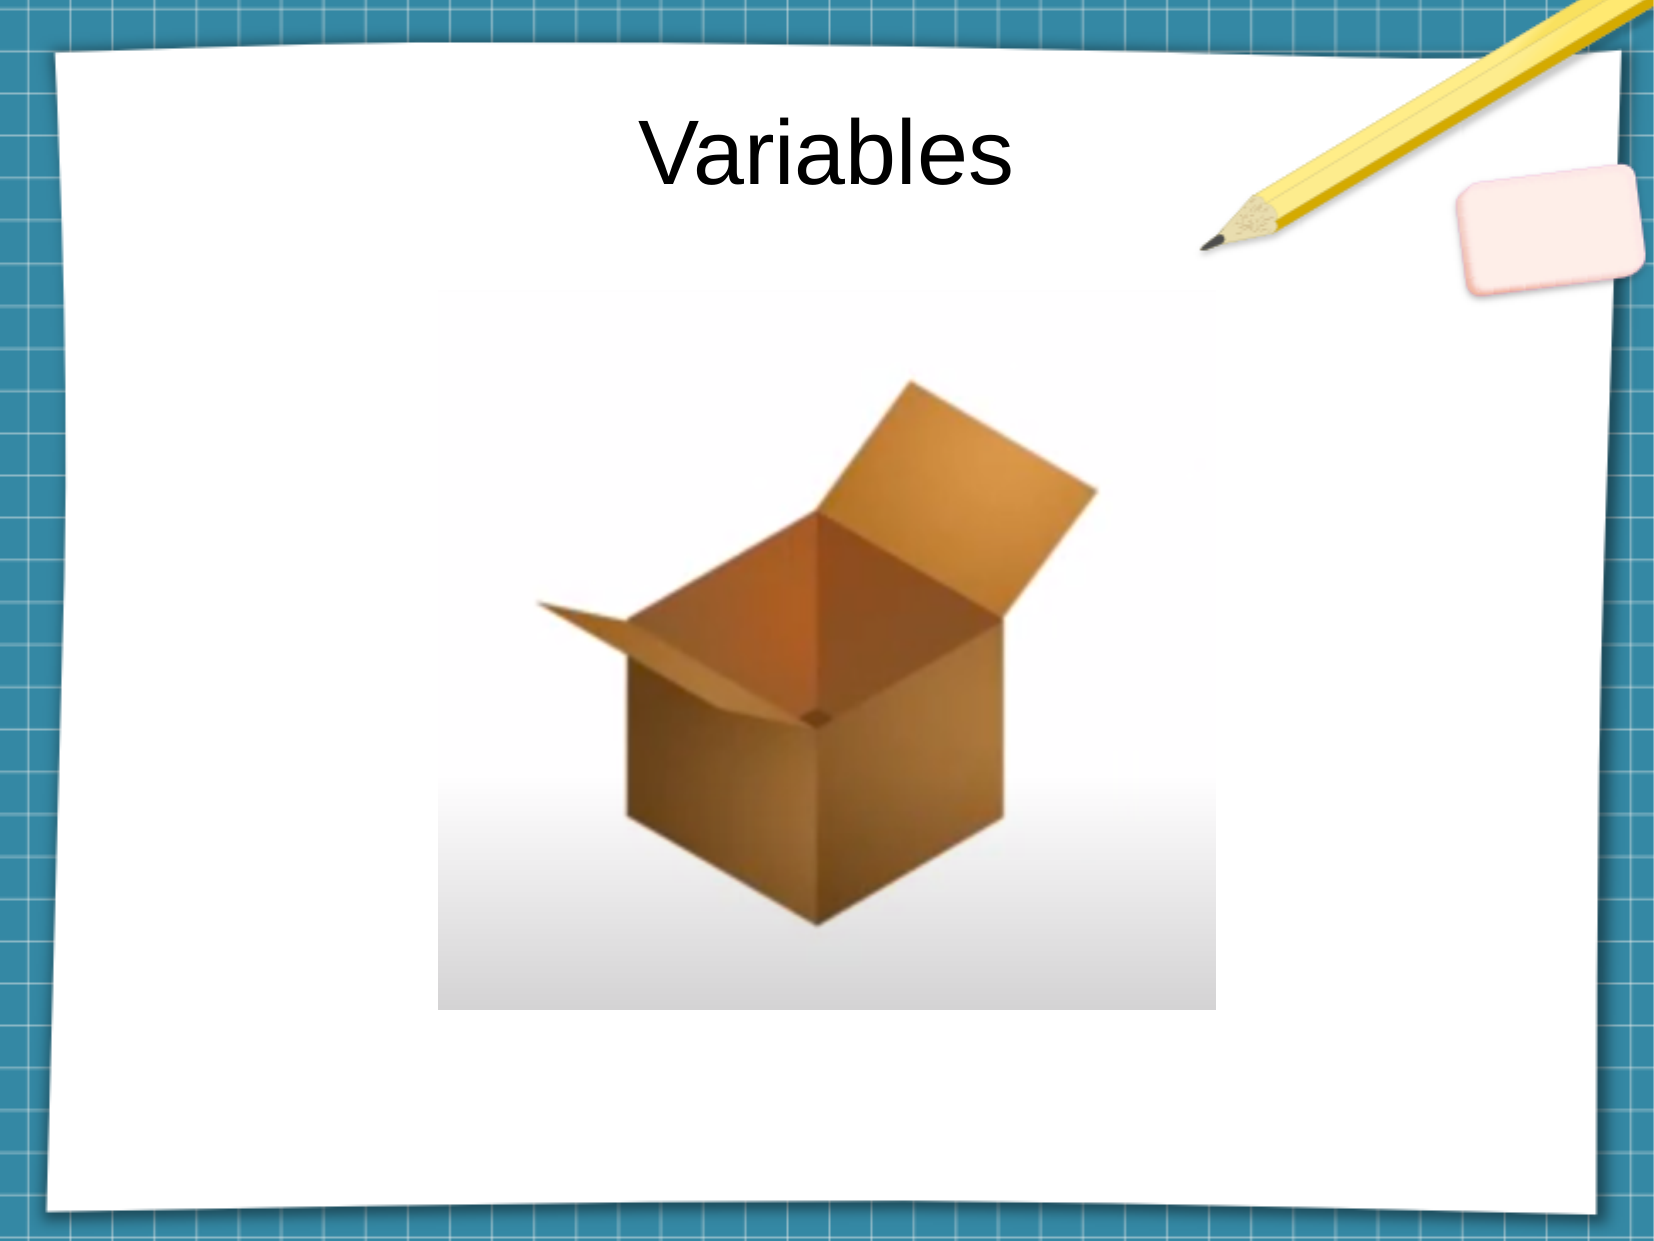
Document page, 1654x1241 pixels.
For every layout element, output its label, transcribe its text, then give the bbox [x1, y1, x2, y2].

title Variables [82, 49, 1571, 257]
picture [0, 0, 1654, 1241]
